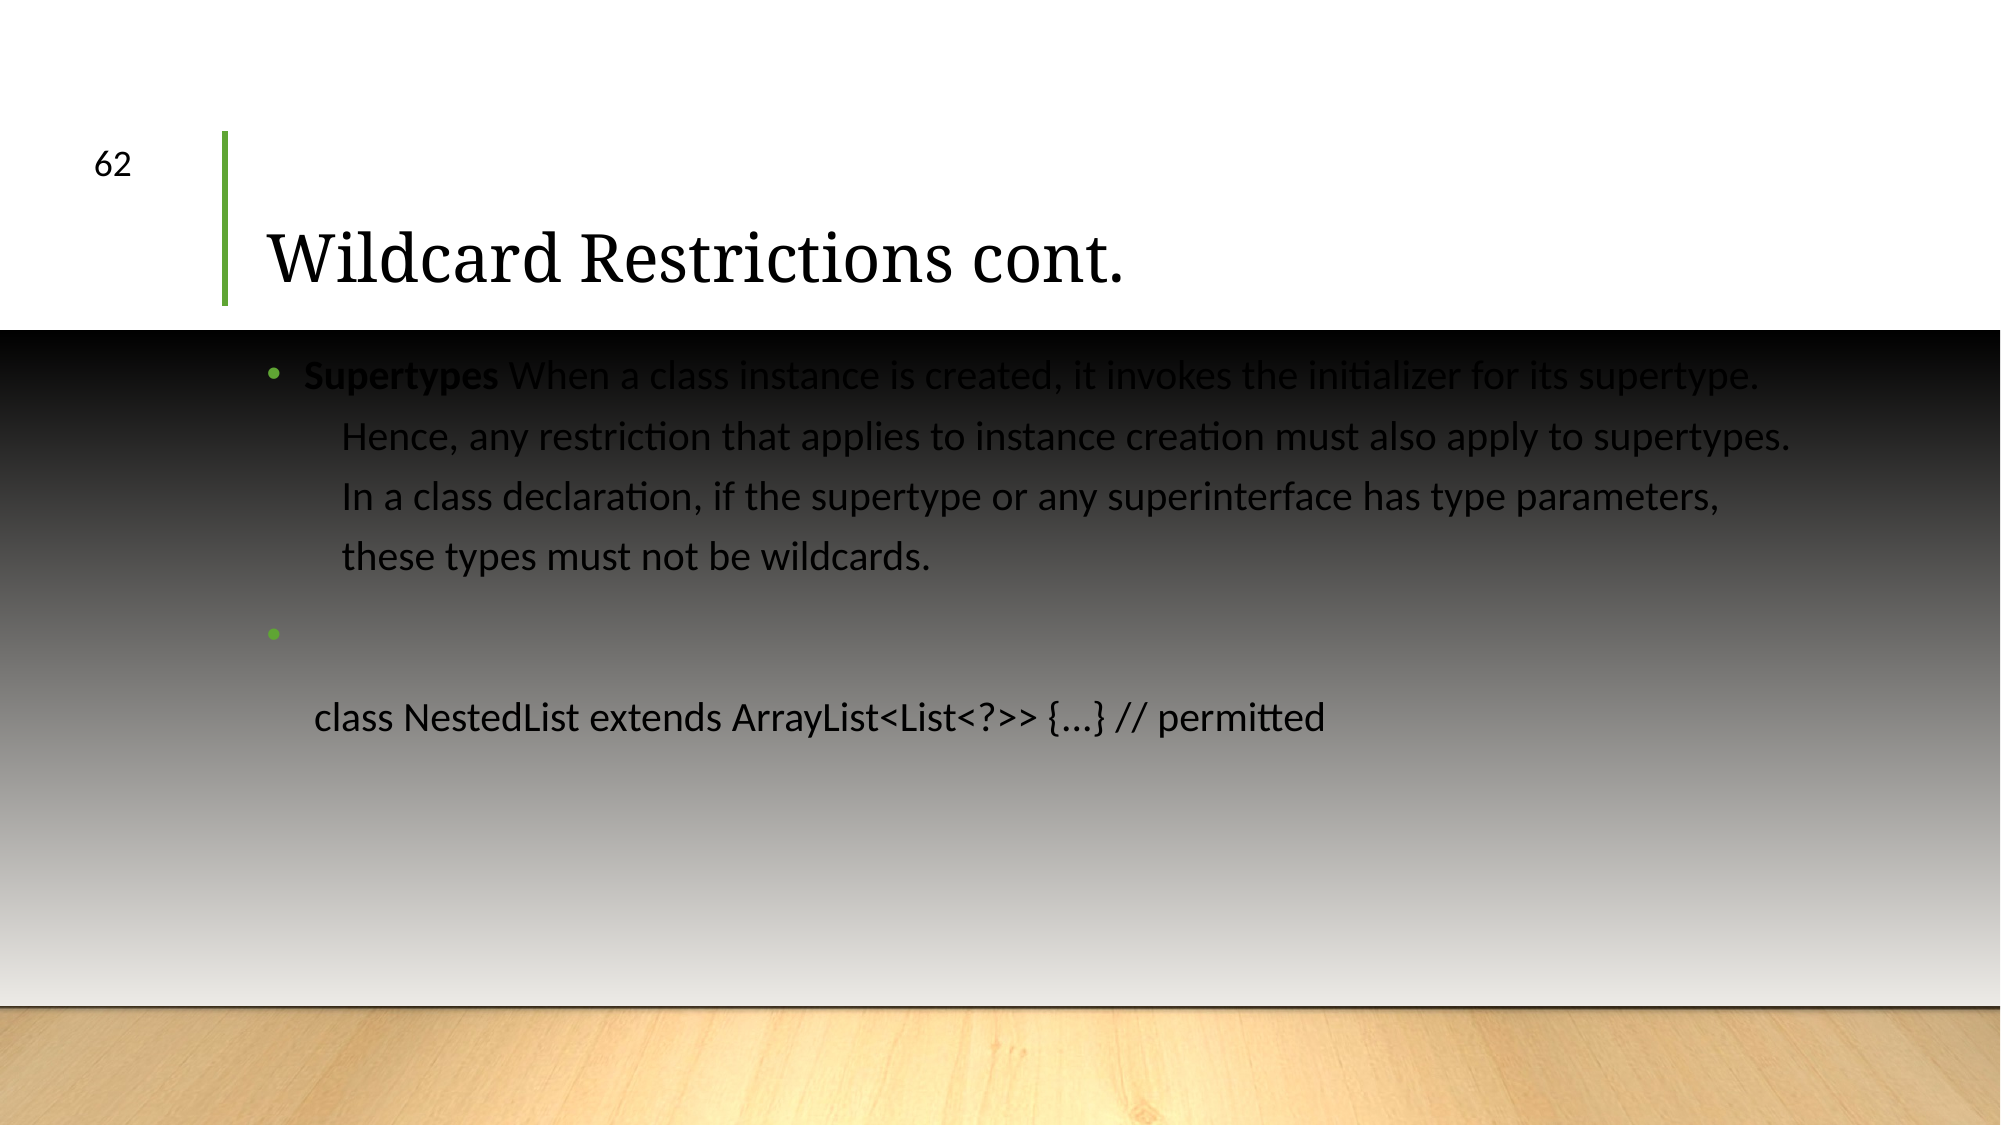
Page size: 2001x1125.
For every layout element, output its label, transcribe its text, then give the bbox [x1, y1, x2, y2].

text_box [78, 131, 212, 214]
title Wildcard Restrictions cont. [251, 131, 1814, 305]
list Supertypes When a class instance is created, it invokes the initializer for its supertype. Hence, any restriction that applies to instance creation must also apply to supertypes. In a class declaration, if the supertype or any superinterface has type parameters, these types must not be wildcards. class NestedList extends ArrayList<List<?>> {...} // permitted [251, 330, 1814, 897]
